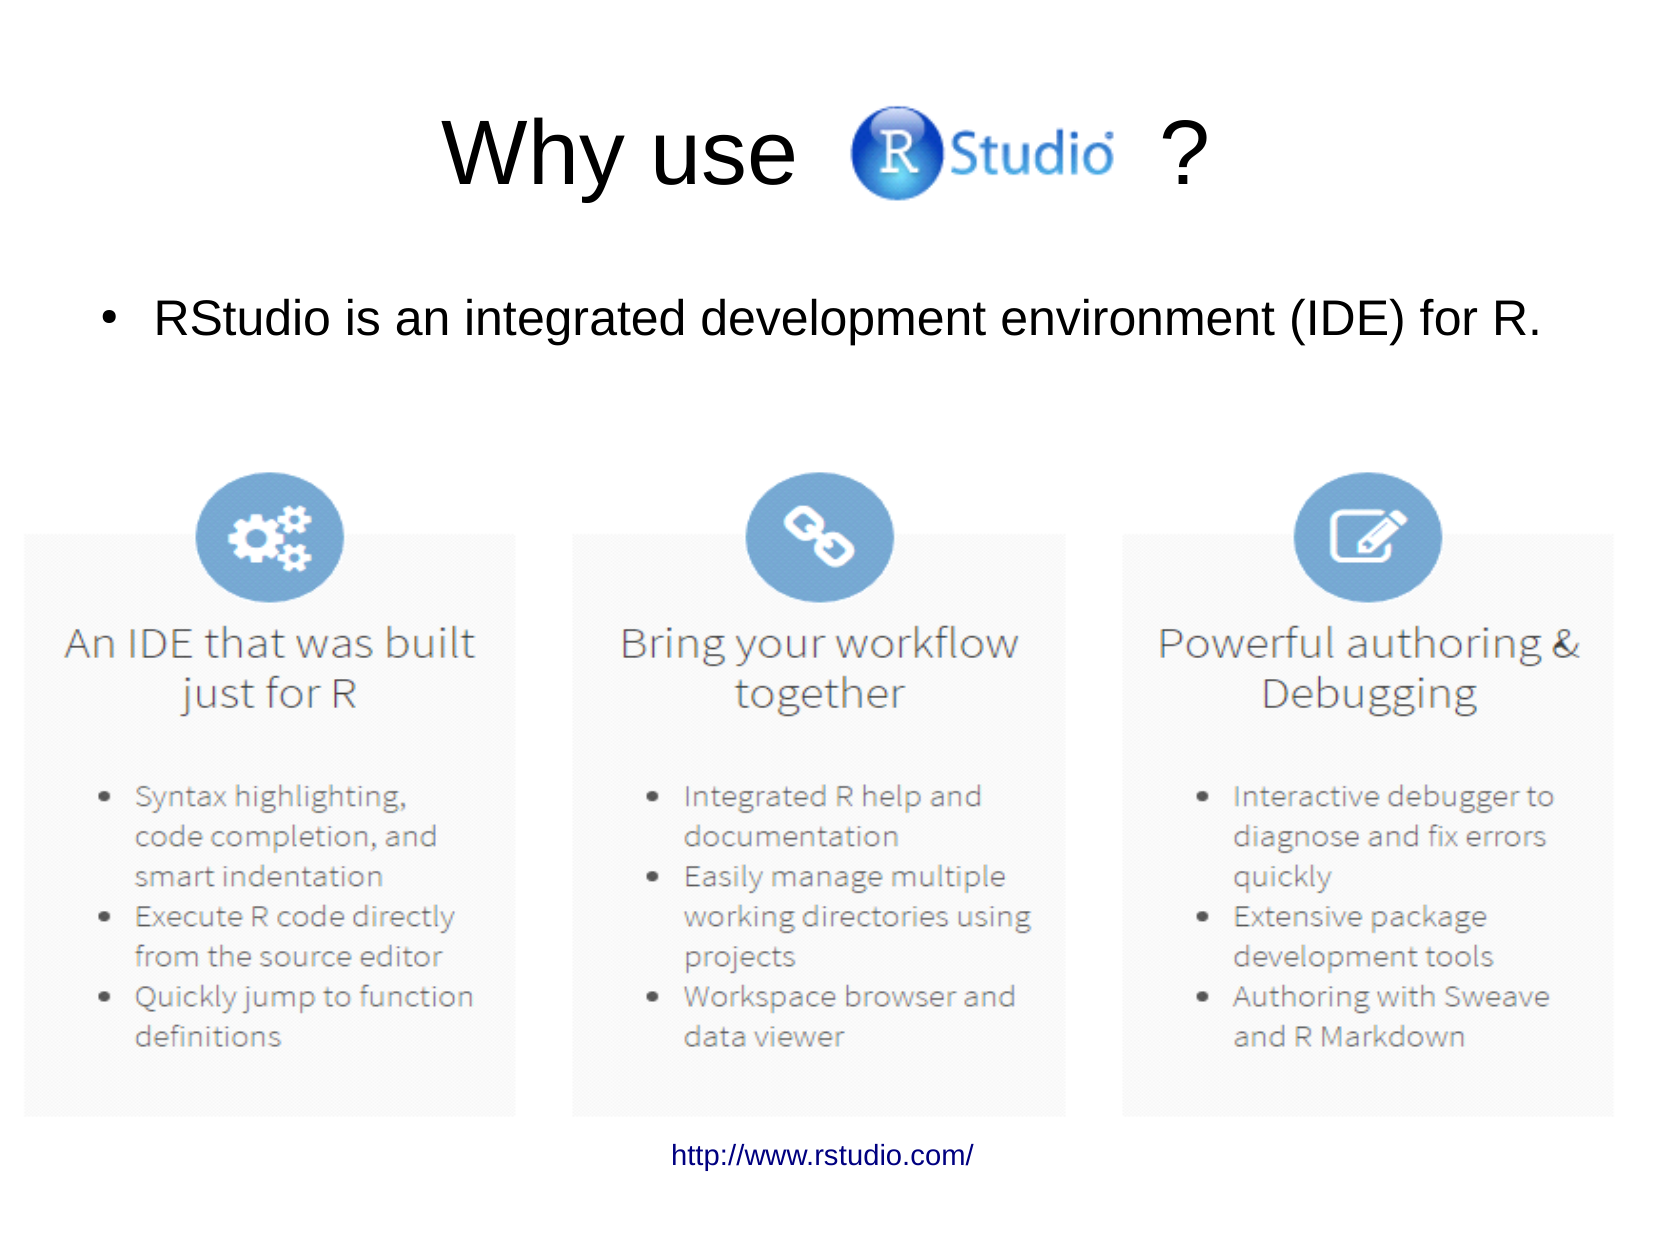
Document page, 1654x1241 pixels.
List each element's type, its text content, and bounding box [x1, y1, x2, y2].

title Why use Rstudio ? [82, 49, 1571, 257]
list RStudio is an integrated development environment (IDE) for R. [82, 290, 1571, 446]
picture [809, 75, 1158, 237]
title http://www.rstudio.com/ [82, 1092, 1571, 1220]
picture [0, 446, 1654, 1152]
